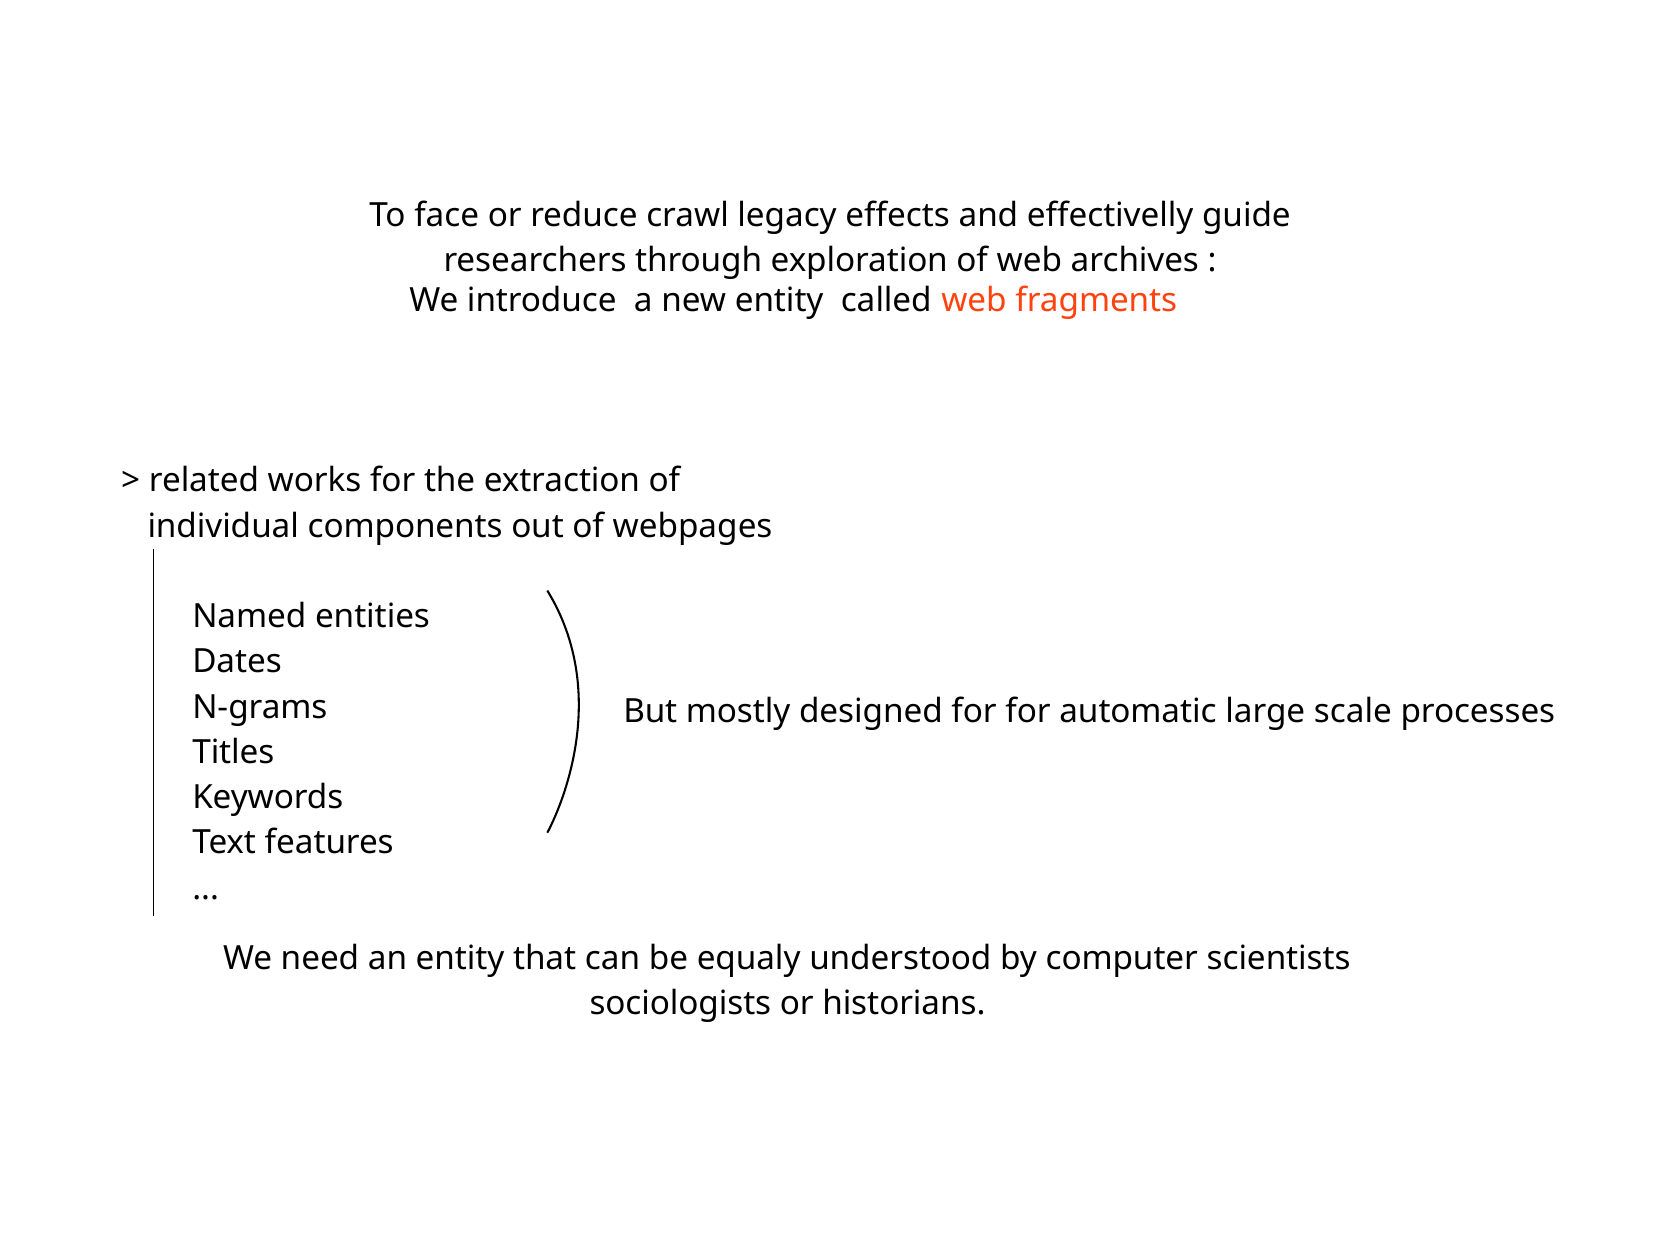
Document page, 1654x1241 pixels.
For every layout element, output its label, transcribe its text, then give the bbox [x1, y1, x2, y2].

text_box To face or reduce crawl legacy effects and effectivelly guide researchers through exploration of web archives : [354, 183, 1299, 277]
text_box But mostly designed for for automatic large scale processes [608, 679, 1557, 734]
text_box We need an entity that can be equaly understood by computer scientists sociologists or historians. [208, 943, 1422, 1083]
text_box We introduce a new entity called web fragments [394, 280, 1236, 381]
text_box > related works for the extraction of individual components out of webpages [106, 448, 777, 543]
text_box Named entities Dates N-grams Titles Keywords Text features ... [177, 584, 442, 916]
